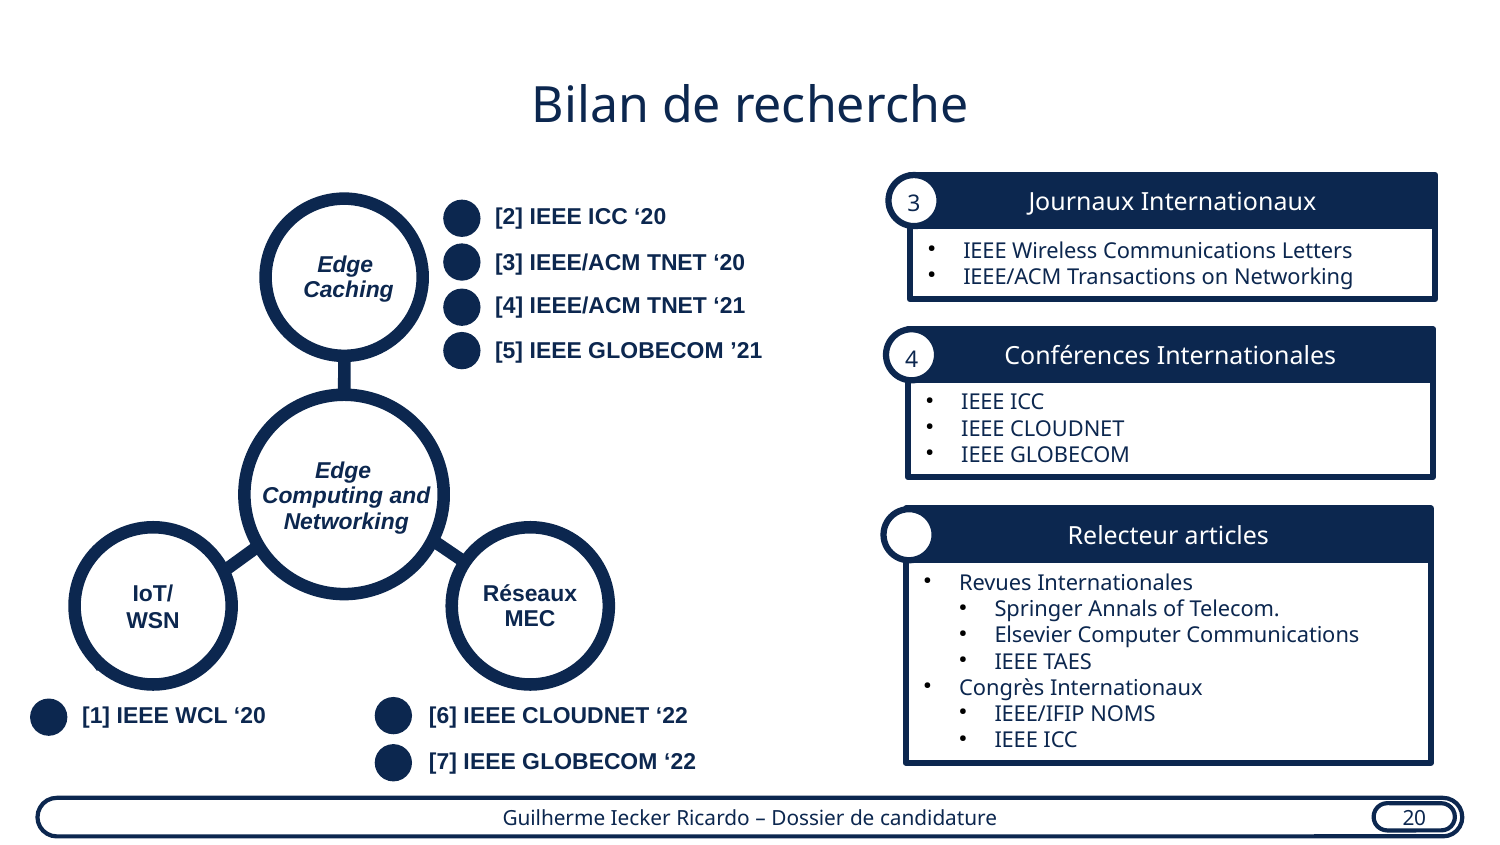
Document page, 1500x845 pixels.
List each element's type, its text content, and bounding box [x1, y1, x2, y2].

text_box IoT/ WSN [74, 527, 232, 685]
text_box [275, 315, 414, 356]
text_box [4] IEEE/ACM TNET ‘21 [480, 285, 851, 327]
text_box [895, 329, 928, 335]
text_box [443, 288, 480, 326]
text_box [900, 175, 928, 179]
text_box [6] IEEE CLOUDNET ‘22 [414, 695, 784, 736]
text_box [461, 527, 600, 568]
text_box [374, 744, 413, 782]
text_box Edge Caching [235, 239, 461, 315]
text_box [2] IEEE ICC ‘20 [480, 196, 910, 241]
text_box [898, 377, 925, 381]
text_box [443, 331, 480, 370]
text_box IEEE Wireless Communications Letters IEEE/ACM Transactions on Networking [910, 226, 1435, 300]
text_box [374, 696, 413, 735]
text_box [1] IEEE WCL ‘20 [67, 695, 306, 745]
text_box [900, 222, 928, 227]
text_box [461, 644, 599, 685]
text_box [7] IEEE GLOBECOM ‘22 [414, 741, 784, 783]
text_box 4 [879, 335, 944, 377]
text_box [30, 698, 67, 736]
text_box Réseaux MEC [417, 568, 643, 644]
text_box [883, 509, 935, 561]
text_box Conférences Internationales [916, 329, 1433, 381]
text_box Guilherme Iecker Ricardo – Dossier de candidature [37, 797, 1463, 837]
text_box Journaux Internationaux [910, 174, 1436, 226]
text_box [3] IEEE/ACM TNET ‘20 [480, 241, 850, 283]
text_box Edge Computing and Networking [233, 450, 459, 542]
text_box IEEE ICC IEEE CLOUDNET IEEE GLOBECOM [907, 381, 1433, 477]
text_box 3 [879, 179, 949, 222]
text_box [256, 542, 432, 595]
text_box Revues Internationales Springer Annals of Telecom. Elsevier Computer Communications IEEE TAES Congrès Internationaux IEEE/IFIP NOMS IEEE ICC [905, 560, 1431, 763]
text_box [275, 198, 413, 239]
text_box Relecteur articles [905, 508, 1431, 560]
text_box [461, 243, 480, 281]
text_box [5] IEEE GLOBECOM ’21 [480, 330, 850, 371]
text_box [254, 394, 434, 450]
text_box [443, 199, 480, 237]
title Bilan de recherche [273, 57, 1227, 213]
